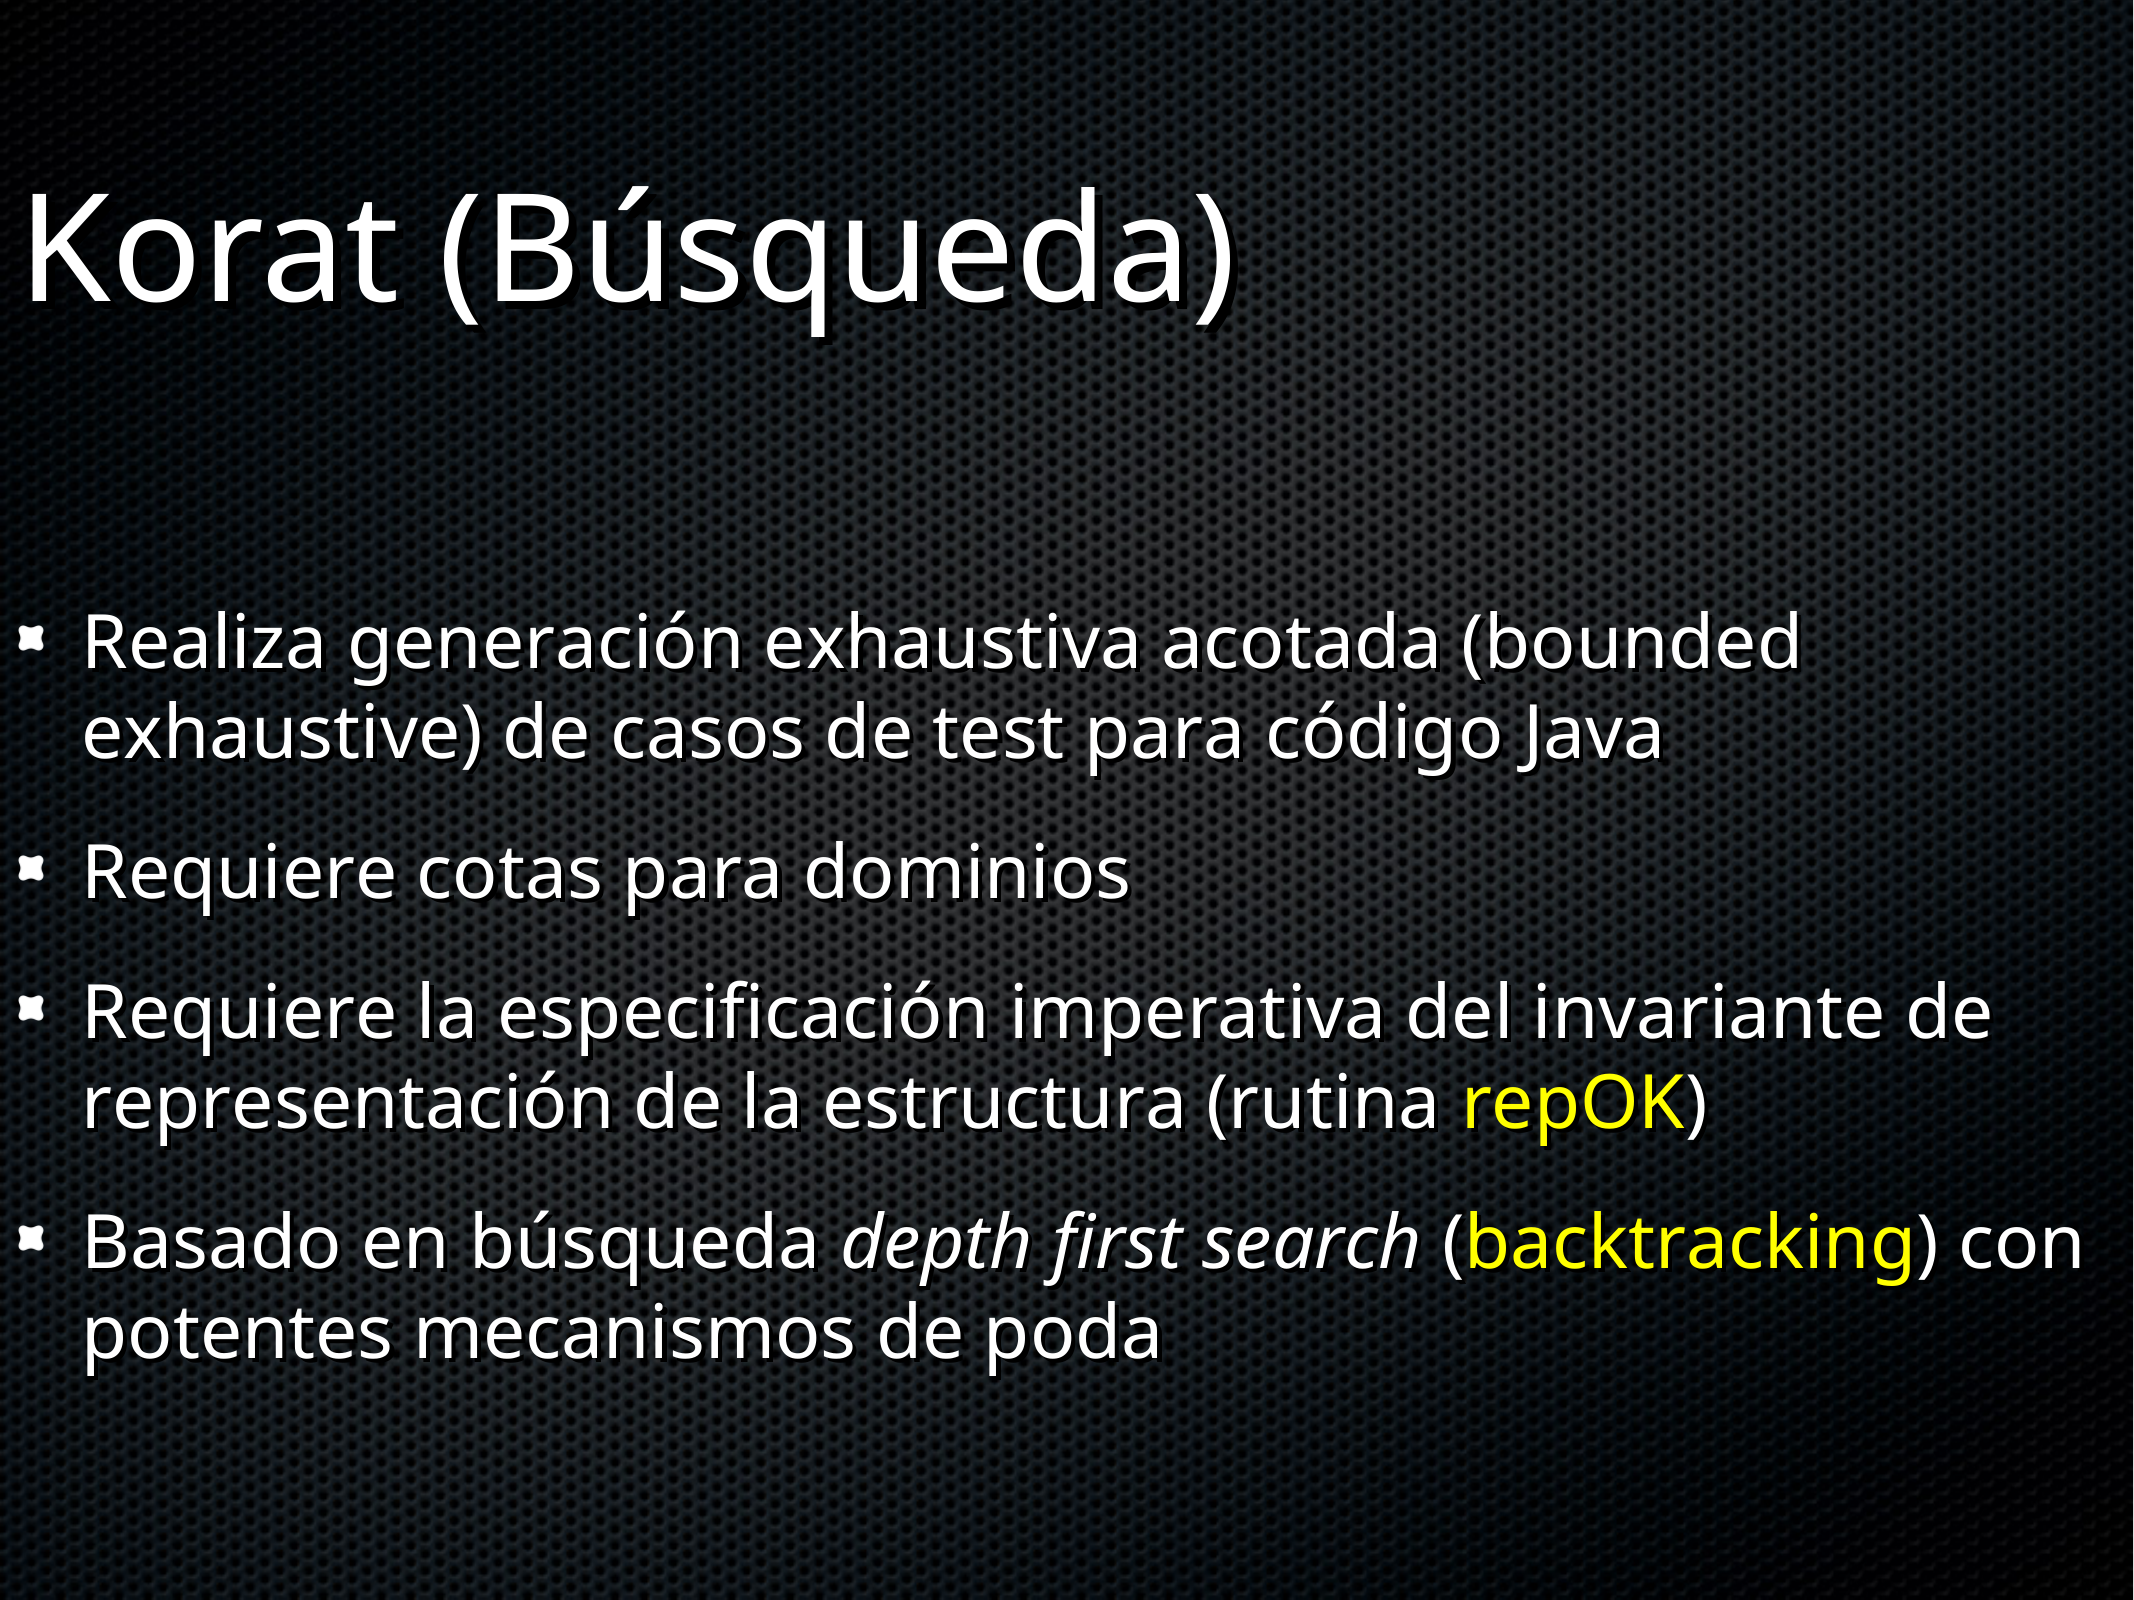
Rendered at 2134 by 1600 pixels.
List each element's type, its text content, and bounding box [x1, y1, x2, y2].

text_box Realiza generación exhaustiva acotada (bounded exhaustive) de casos de test para código Java Requiere cotas para dominios Requiere la especificación imperativa del invariante de representación de la estructura (rutina repOK) Basado en búsqueda depth first search (backtracking) con potentes mecanismos de poda [18, 531, 2115, 1436]
picture [0, 0, 2134, 1600]
title Korat (Búsqueda) [10, 41, 2119, 442]
